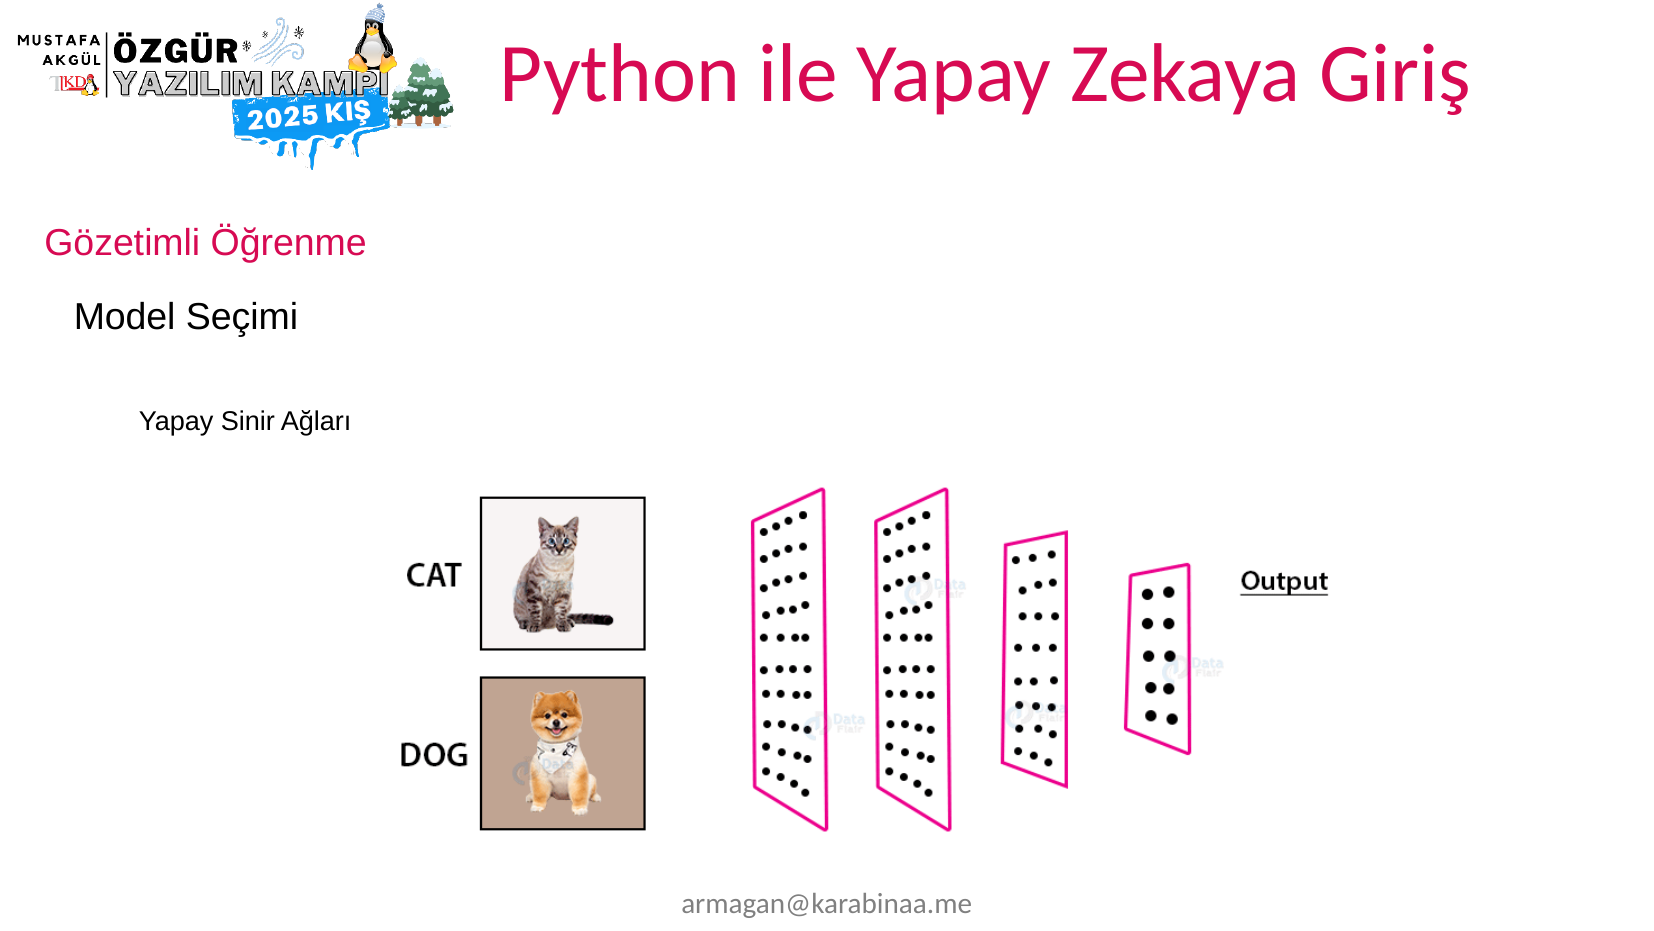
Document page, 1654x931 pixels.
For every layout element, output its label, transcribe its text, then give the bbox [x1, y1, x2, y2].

picture [0, 0, 463, 177]
picture [378, 436, 1394, 863]
text_box Python ile Yapay Zekaya Giriş [484, 10, 1654, 126]
text_box Yapay Sinir Ağları [88, 383, 473, 445]
text_box Model Seçimi [59, 288, 384, 355]
text_box Gözetimli Öğrenme [29, 213, 854, 271]
text_box armagan@karabinaa.me [0, 877, 1654, 928]
